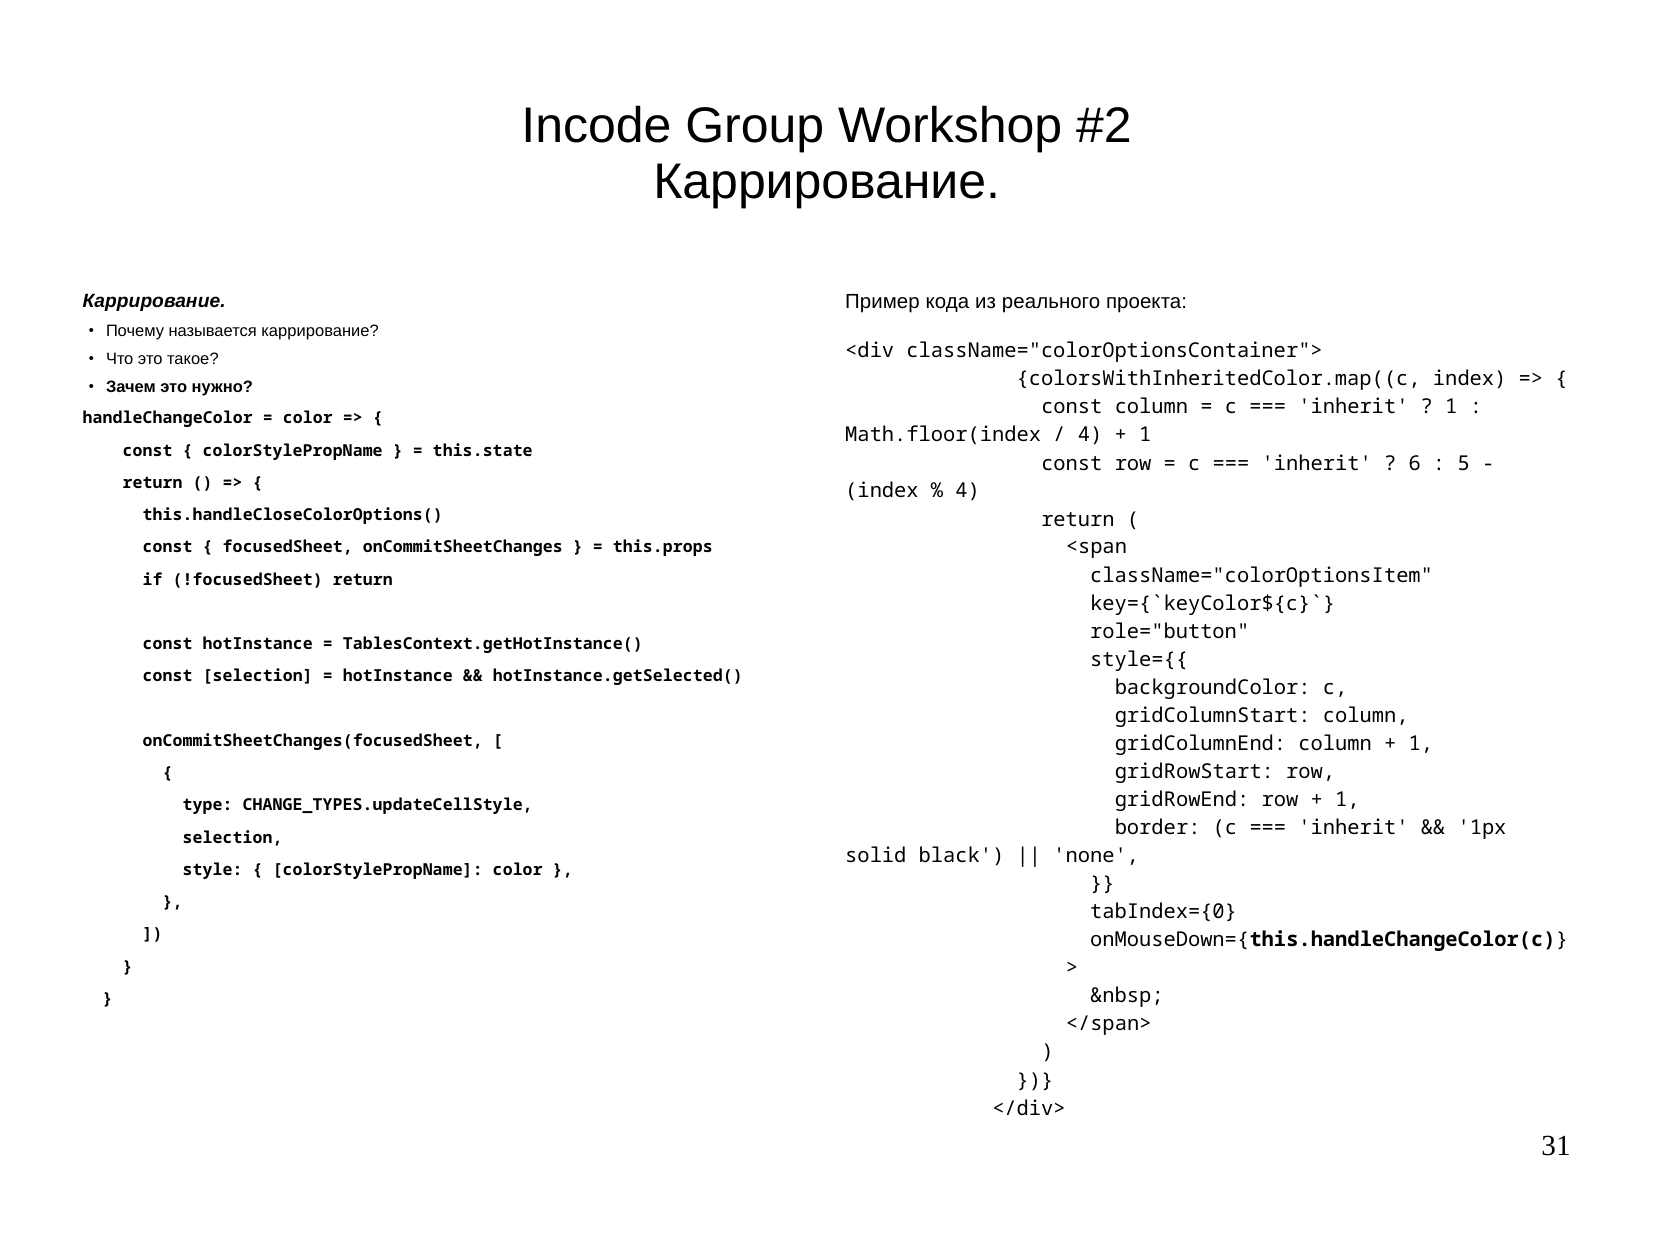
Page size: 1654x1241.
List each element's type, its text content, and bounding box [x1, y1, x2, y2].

list Каррирование. Почему называется каррирование? Что это такое? Зачем это нужно? handleChangeColor = color => { const { colorStylePropName } = this.state return () => { this.handleCloseColorOptions() const { focusedSheet, onCommitSheetChanges } = this.props if (!focusedSheet) return const hotInstance = TablesContext.getHotInstance() const [selection] = hotInstance && hotInstance.getSelected() onCommitSheetChanges(focusedSheet, [ { type: CHANGE_TYPES.updateCellStyle, selection, style: { [colorStylePropName]: color }, }, ]) } } [82, 290, 809, 1010]
title Incode Group Workshop #2 Каррирование. [82, 49, 1571, 257]
list Пример кода из реального проекта: <div className="colorOptionsContainer"> {colorsWithInheritedColor.map((c, index) => { const column = c === 'inherit' ? 1 : Math.floor(index / 4) + 1 const row = c === 'inherit' ? 6 : 5 - (index % 4) return ( <span className="colorOptionsItem" key={`keyColor${c}`} role="button" style={{ backgroundColor: c, gridColumnStart: column, gridColumnEnd: column + 1, gridRowStart: row, gridRowEnd: row + 1, border: (c === 'inherit' && '1px solid black') || 'none', }} tabIndex={0} onMouseDown={this.handleChangeColor(c)} > &nbsp; </span> ) })} </div> [845, 290, 1572, 1134]
